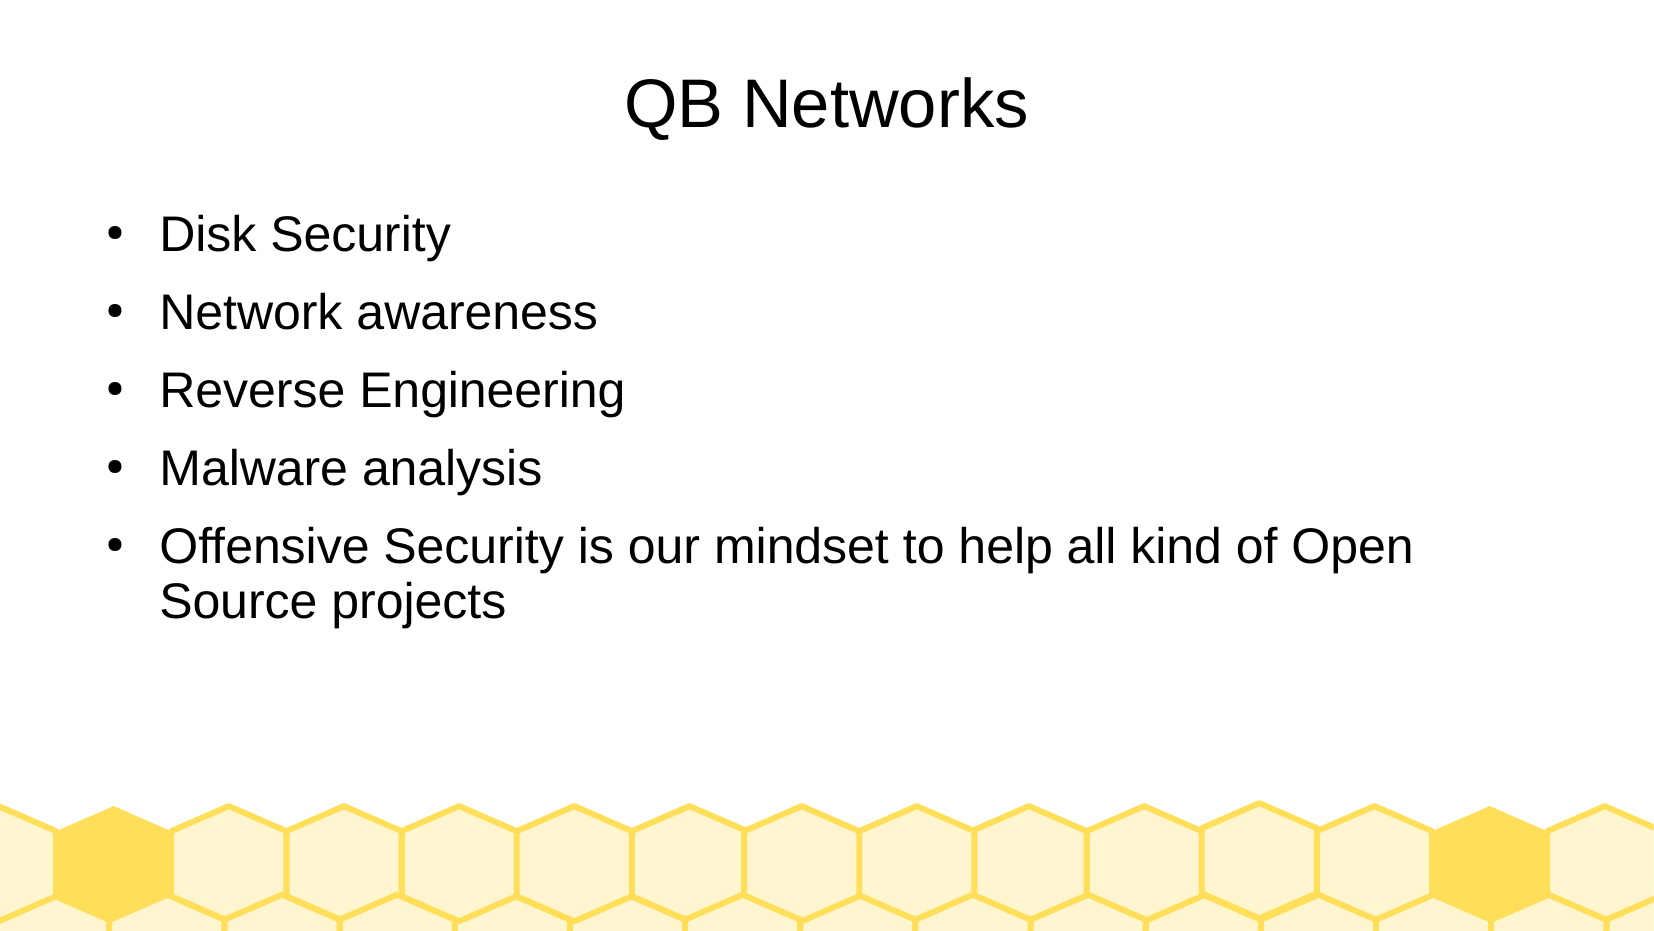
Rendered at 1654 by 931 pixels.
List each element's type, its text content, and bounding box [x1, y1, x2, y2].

title QB Networks [88, 29, 1565, 178]
list Disk Security Network awareness Reverse Engineering Malware analysis Offensive Security is our mindset to help all kind of Open Source projects [88, 206, 1565, 739]
